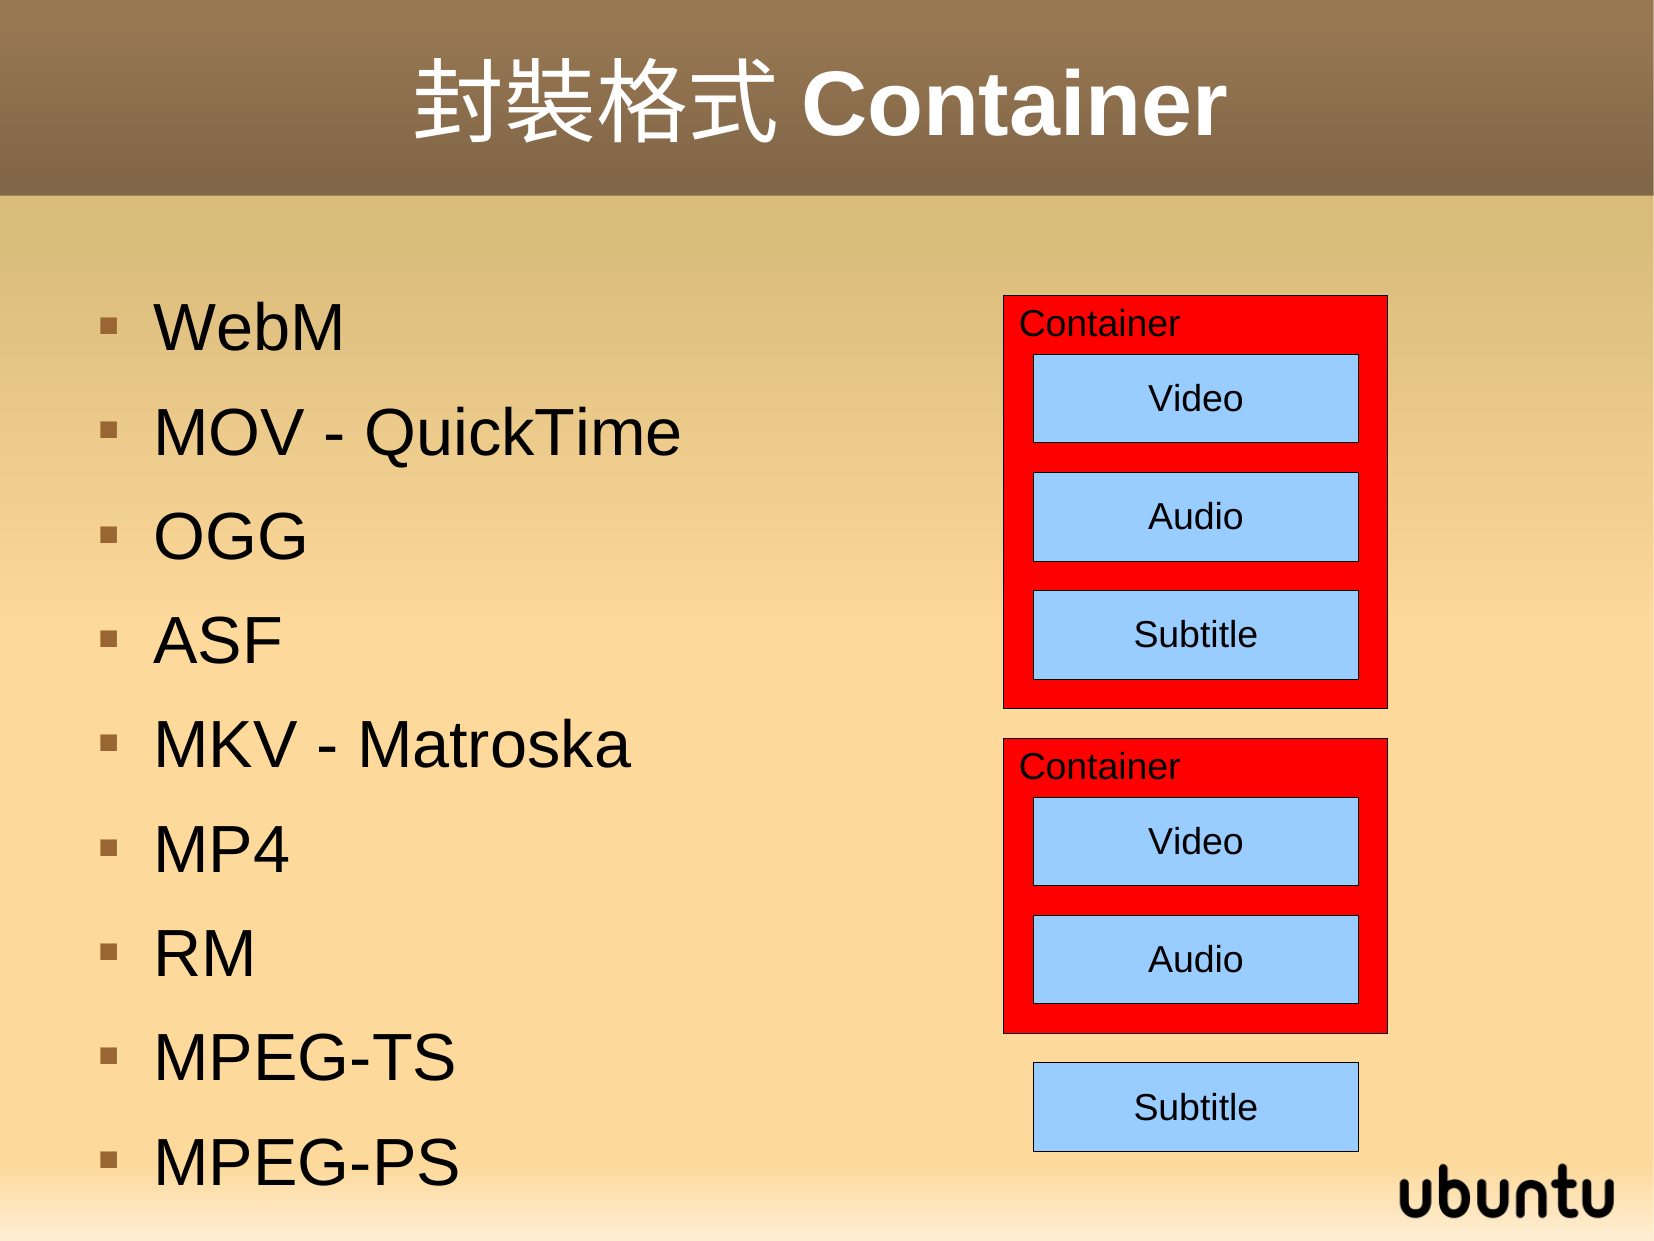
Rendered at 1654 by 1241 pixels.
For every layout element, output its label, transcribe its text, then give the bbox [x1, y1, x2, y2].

text_box Audio [1033, 915, 1359, 1004]
list WebM MOV - QuickTime OGG ASF MKV - Matroska MP4 RM MPEG-TS MPEG-PS [82, 290, 809, 1200]
picture [0, 0, 1654, 1241]
title 封裝格式Container [76, 0, 1565, 208]
text_box Audio [1033, 472, 1359, 562]
text_box Video [1033, 797, 1359, 886]
text_box Video [1033, 354, 1359, 443]
text_box Container [1003, 295, 1388, 709]
text_box Subtitle [1033, 590, 1359, 680]
text_box Container [1003, 738, 1388, 1034]
text_box Subtitle [1033, 1062, 1359, 1152]
